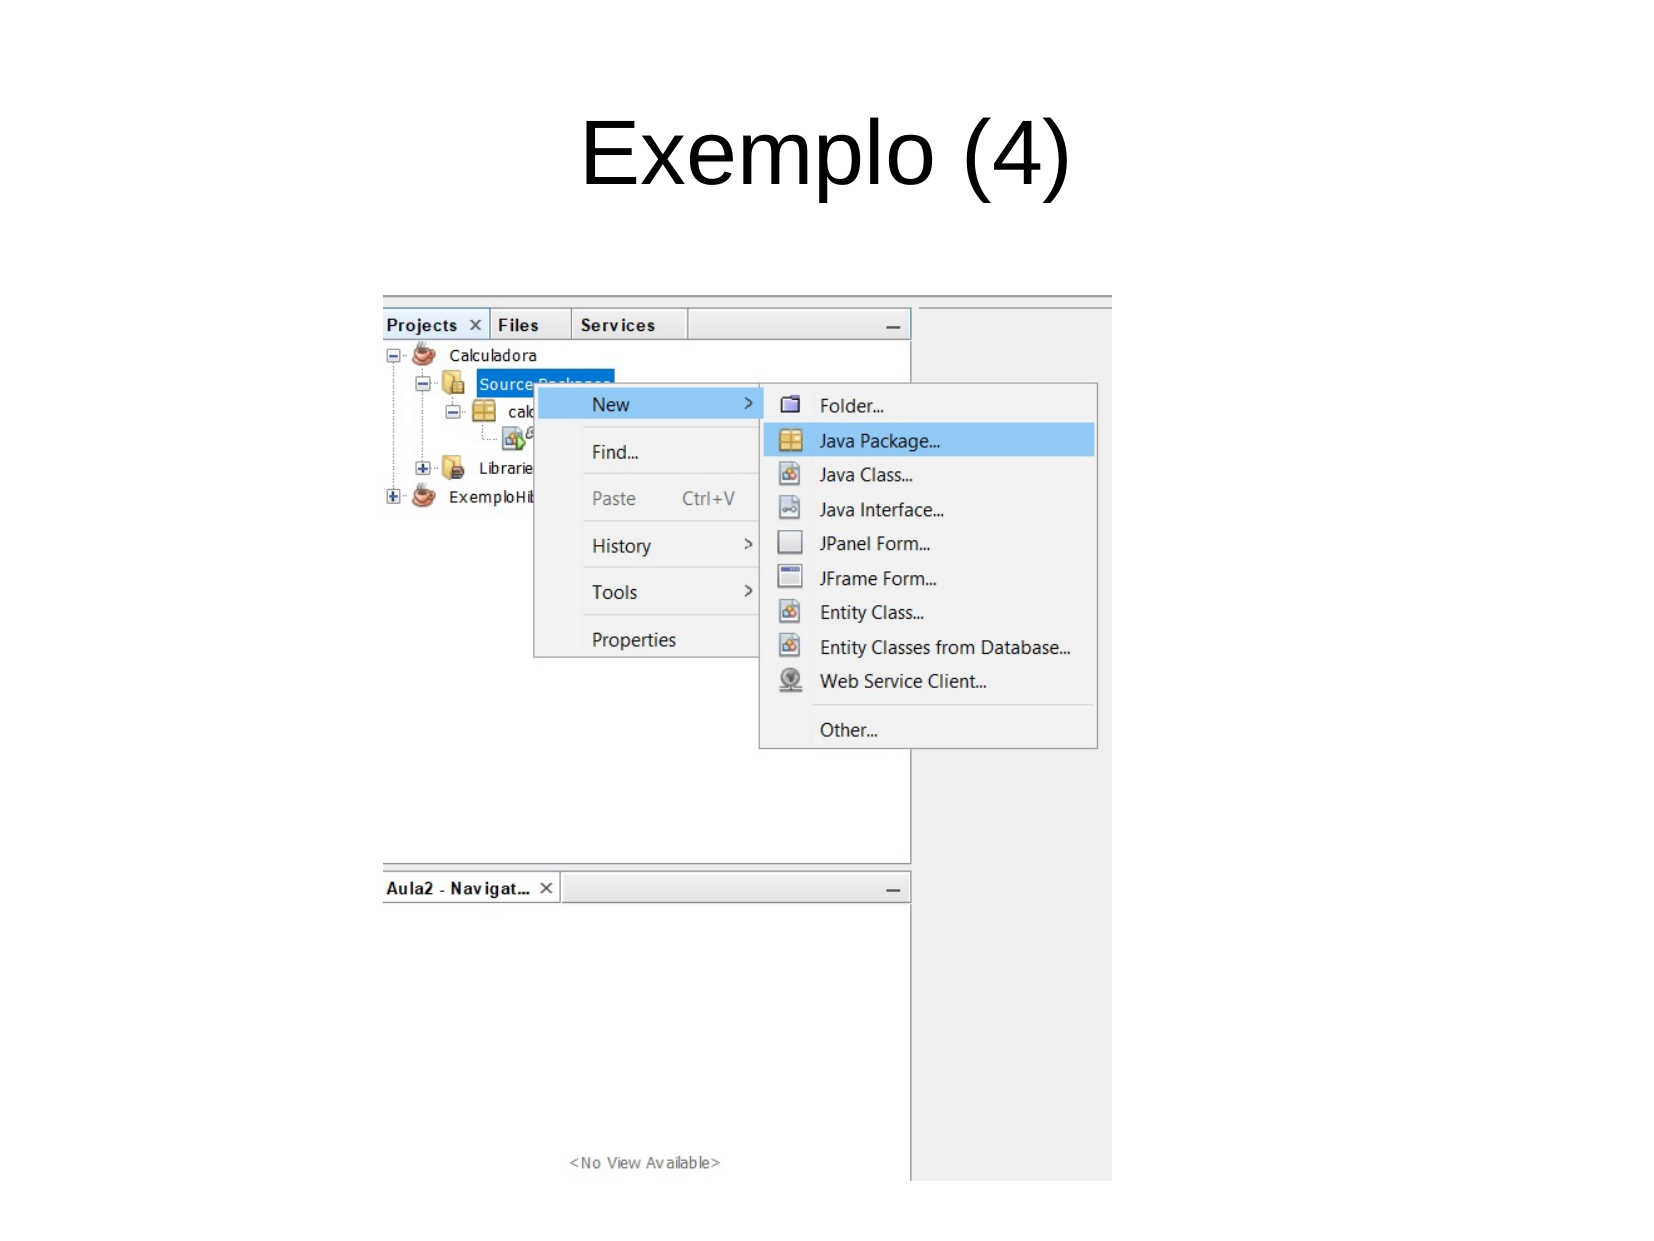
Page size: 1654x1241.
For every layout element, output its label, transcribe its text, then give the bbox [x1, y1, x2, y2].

picture [383, 295, 1112, 1181]
title Exemplo (4) [82, 49, 1571, 257]
